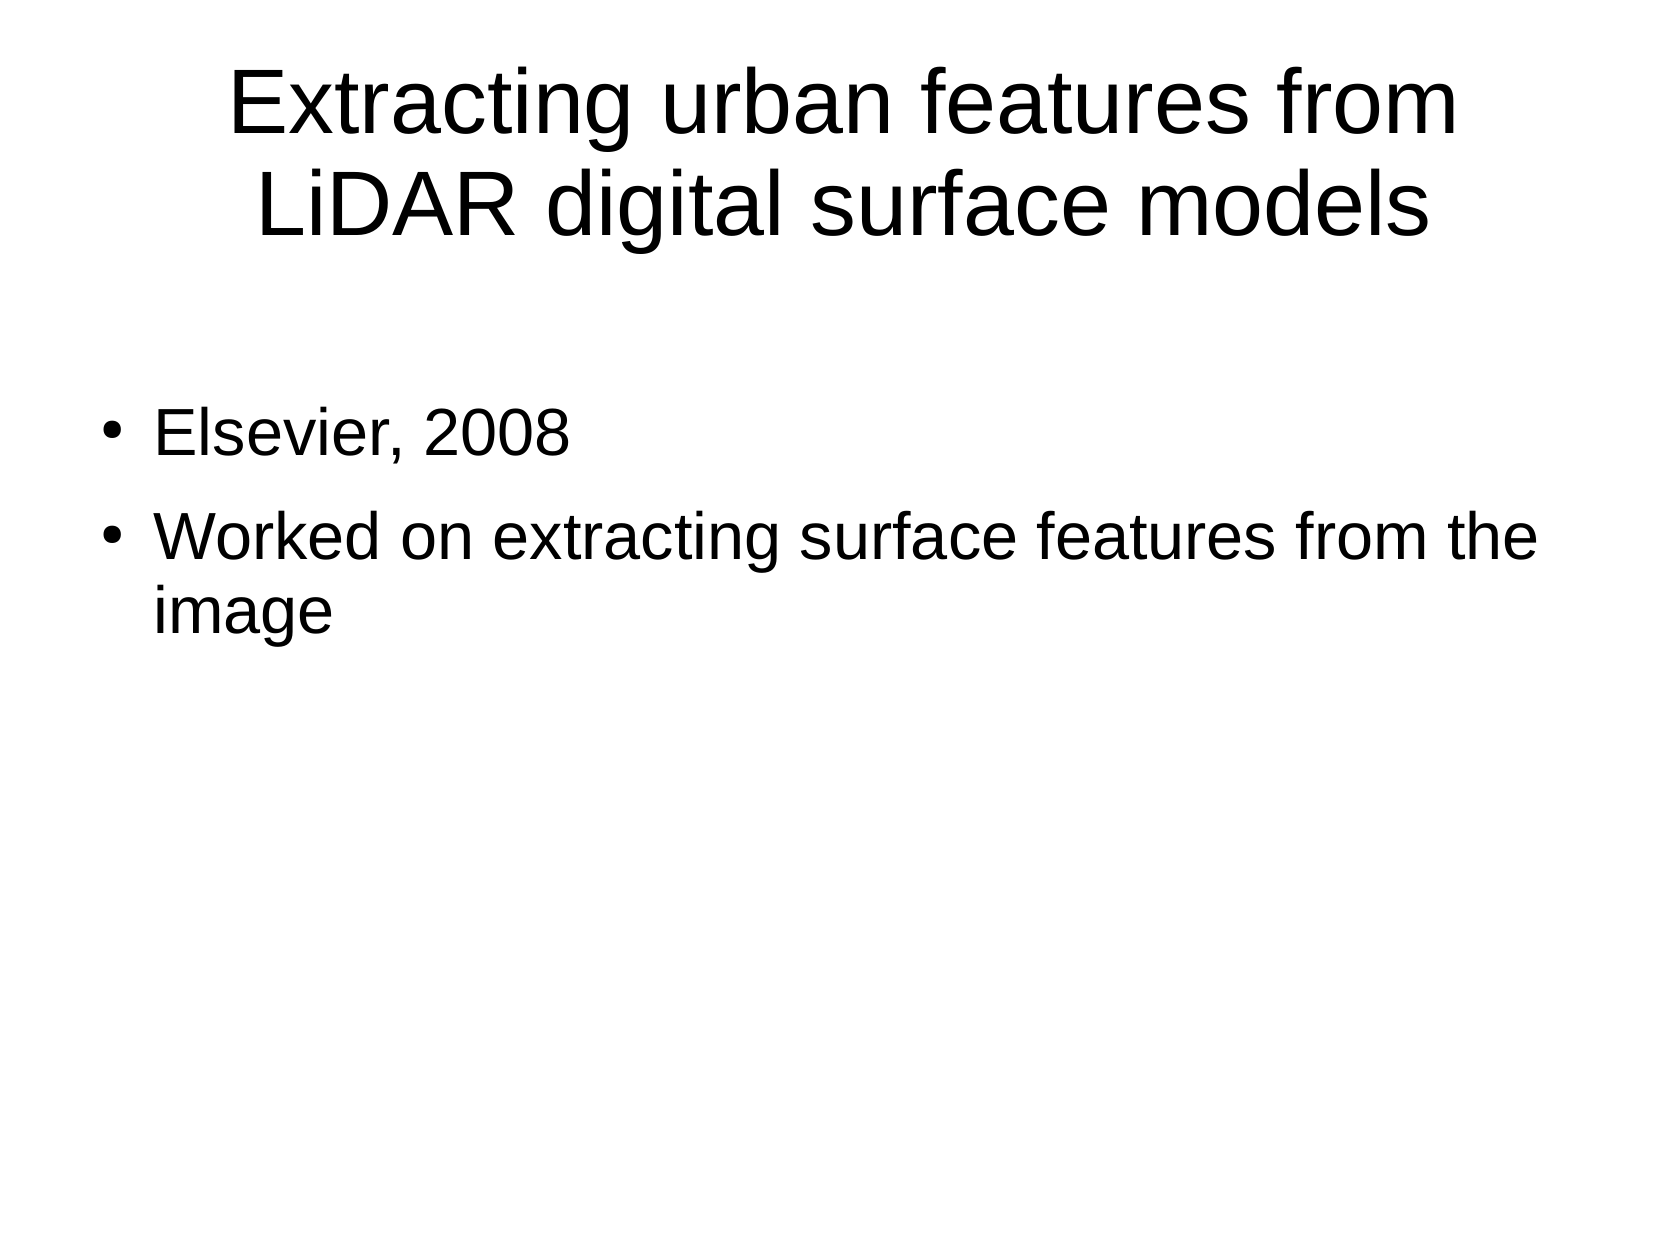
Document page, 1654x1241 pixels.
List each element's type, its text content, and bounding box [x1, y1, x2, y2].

list Elsevier, 2008 Worked on extracting surface features from the image [82, 290, 1571, 1010]
title Extracting urban features from LiDAR digital surface models [82, 49, 1571, 257]
